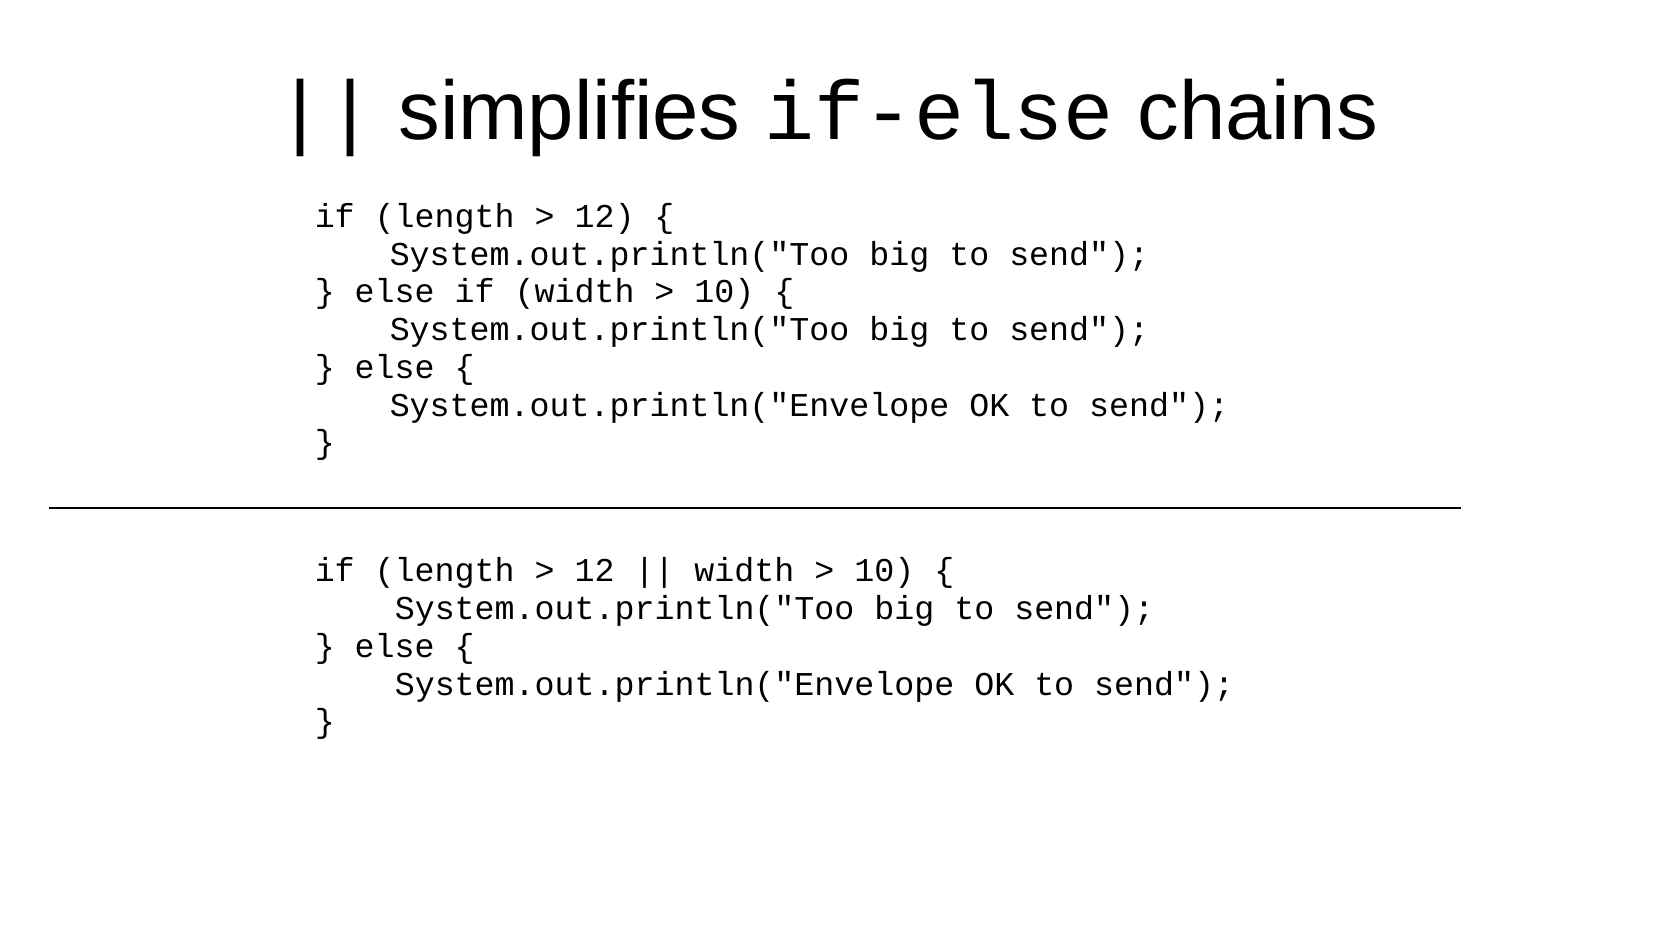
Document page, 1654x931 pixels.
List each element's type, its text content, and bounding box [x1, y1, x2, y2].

title || simplifies if-else chains [82, 37, 1571, 193]
text_box if (length > 12) { System.out.println("Too big to send"); } else if (width > 10) { System.out.println("Too big to send"); } else { System.out.println("Envelope OK to send"); } [300, 192, 1245, 507]
text_box if (length > 12 || width > 10) { System.out.println("Too big to send"); } else { System.out.println("Envelope OK to send"); } [300, 546, 1250, 751]
